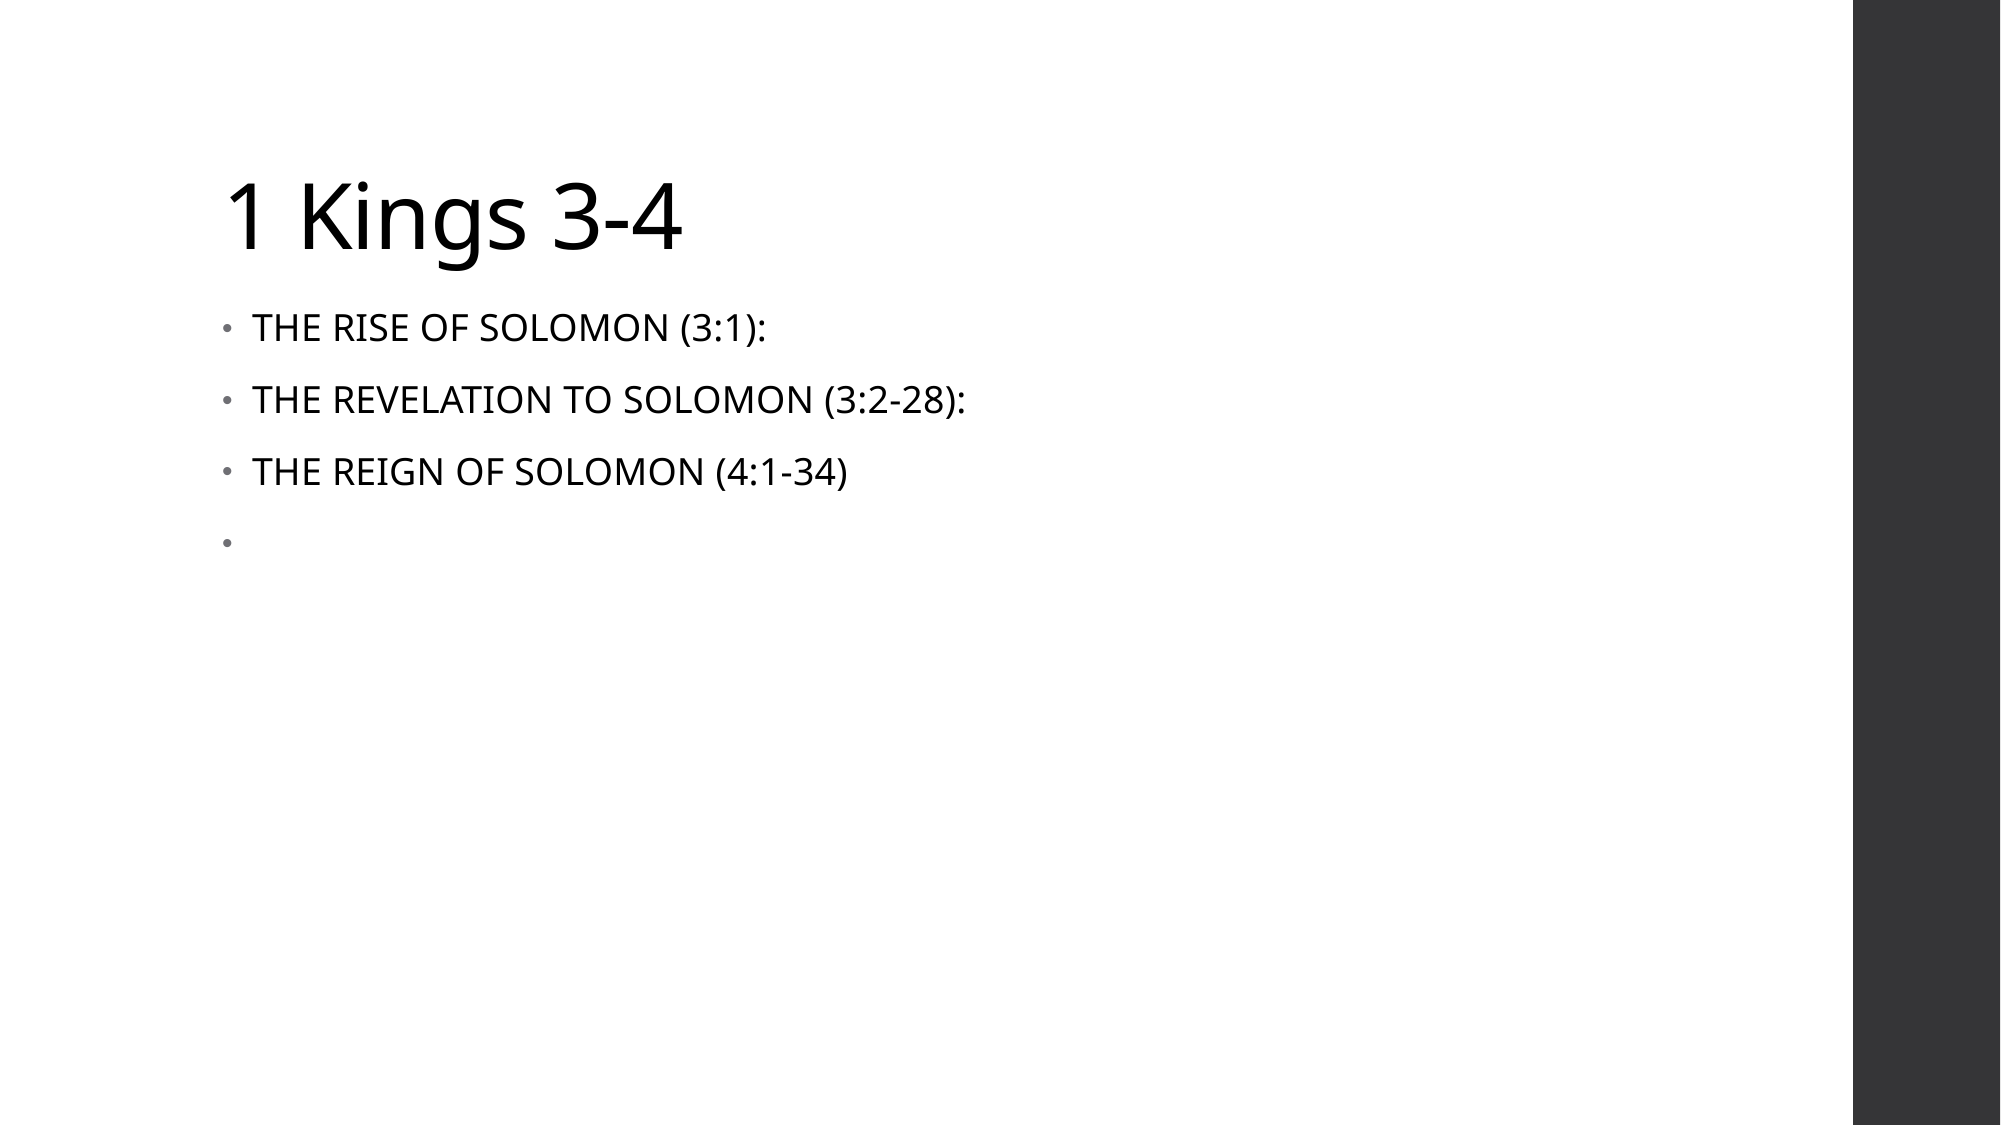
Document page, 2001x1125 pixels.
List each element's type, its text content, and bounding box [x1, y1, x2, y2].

list THE RISE OF SOLOMON (3:1): THE REVELATION TO SOLOMON (3:2-28): THE REIGN OF SOLOMON (4:1-34) [206, 299, 1617, 1014]
title 1 Kings 3-4 [206, 60, 1797, 278]
